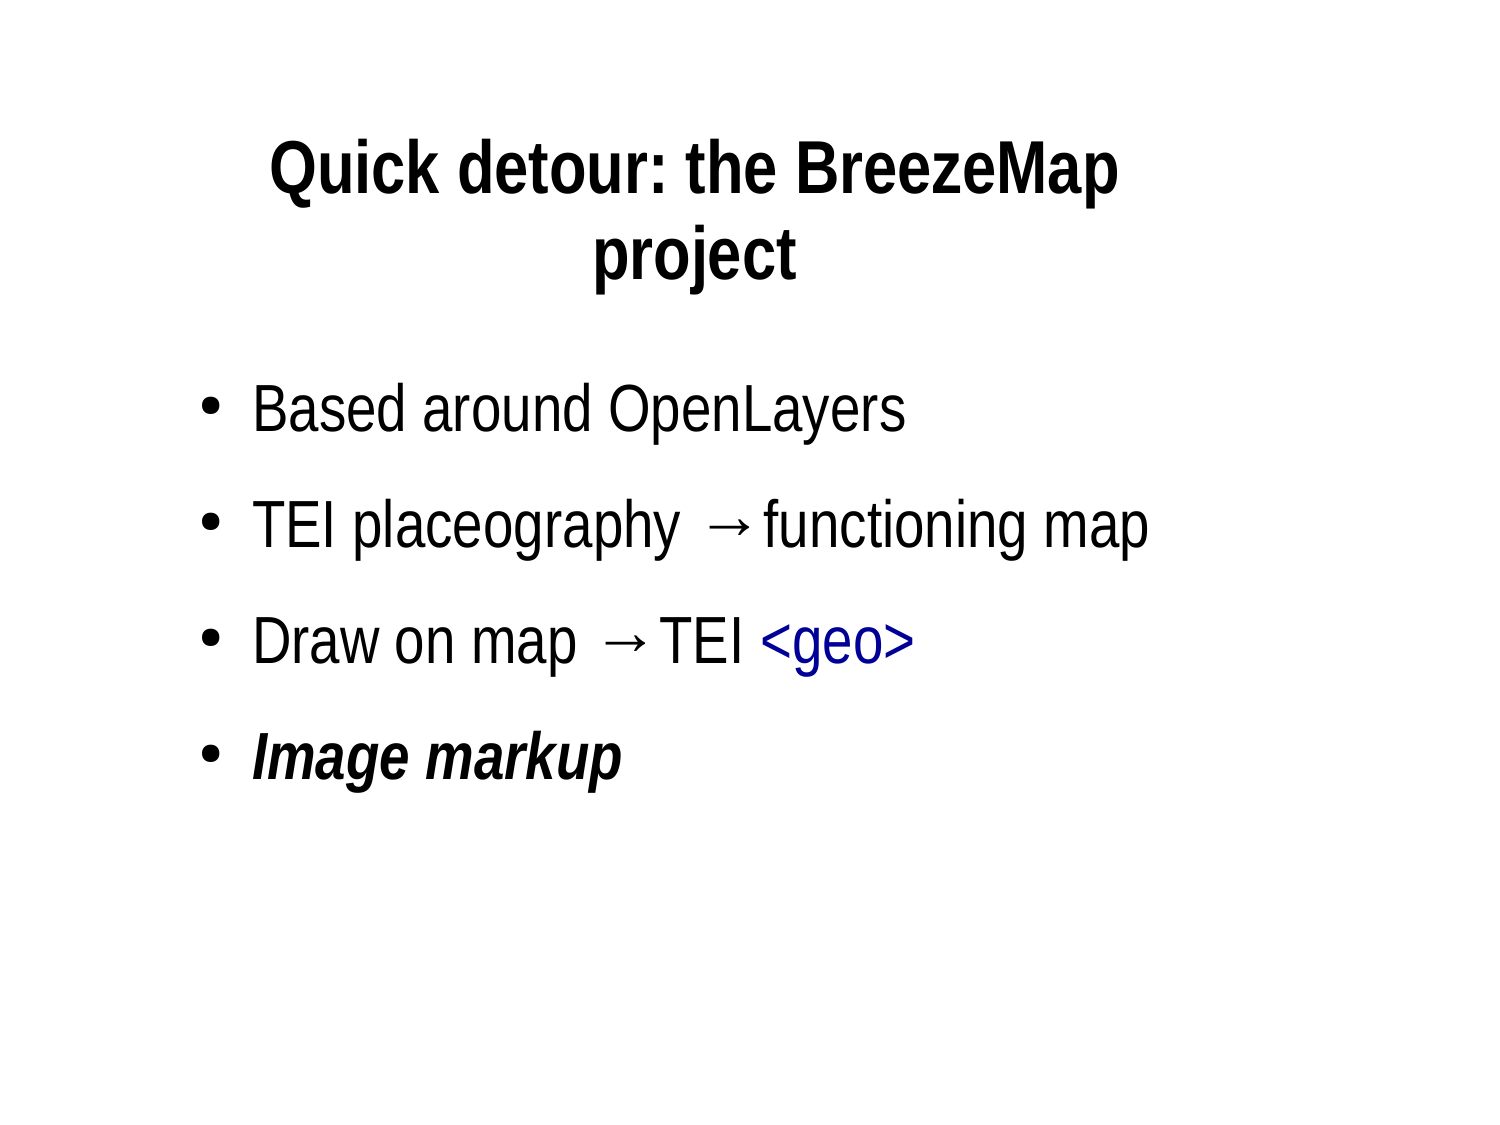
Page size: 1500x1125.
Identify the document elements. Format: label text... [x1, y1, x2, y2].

list Based around OpenLayers TEI placeography →functioning map Draw on map →TEI <geo> Image markup [181, 368, 1382, 1050]
title Quick detour: the BreezeMap project [181, 115, 1209, 304]
